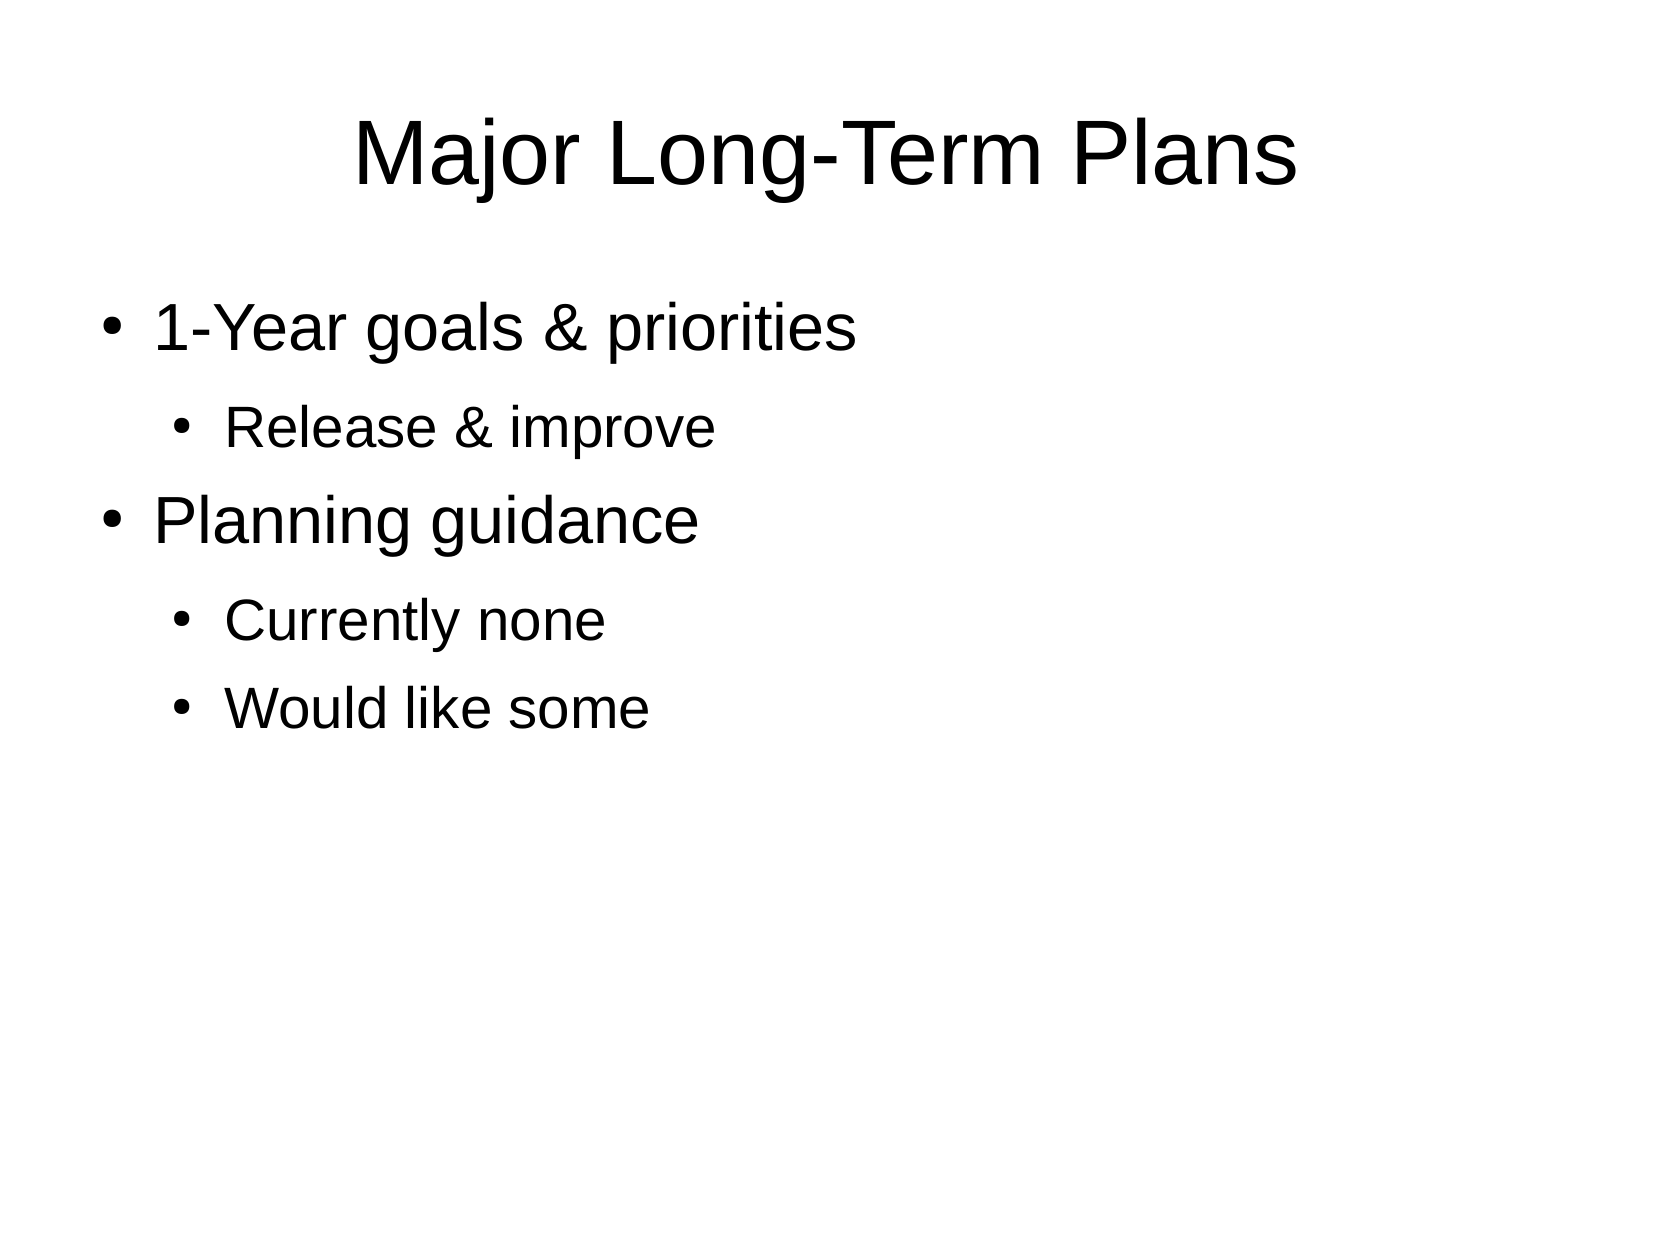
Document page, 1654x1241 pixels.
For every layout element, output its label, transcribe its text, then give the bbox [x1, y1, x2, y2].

title Major Long-Term Plans [82, 56, 1571, 250]
list 1-Year goals & priorities Release & improve Planning guidance Currently none Would like some [82, 290, 1571, 1094]
